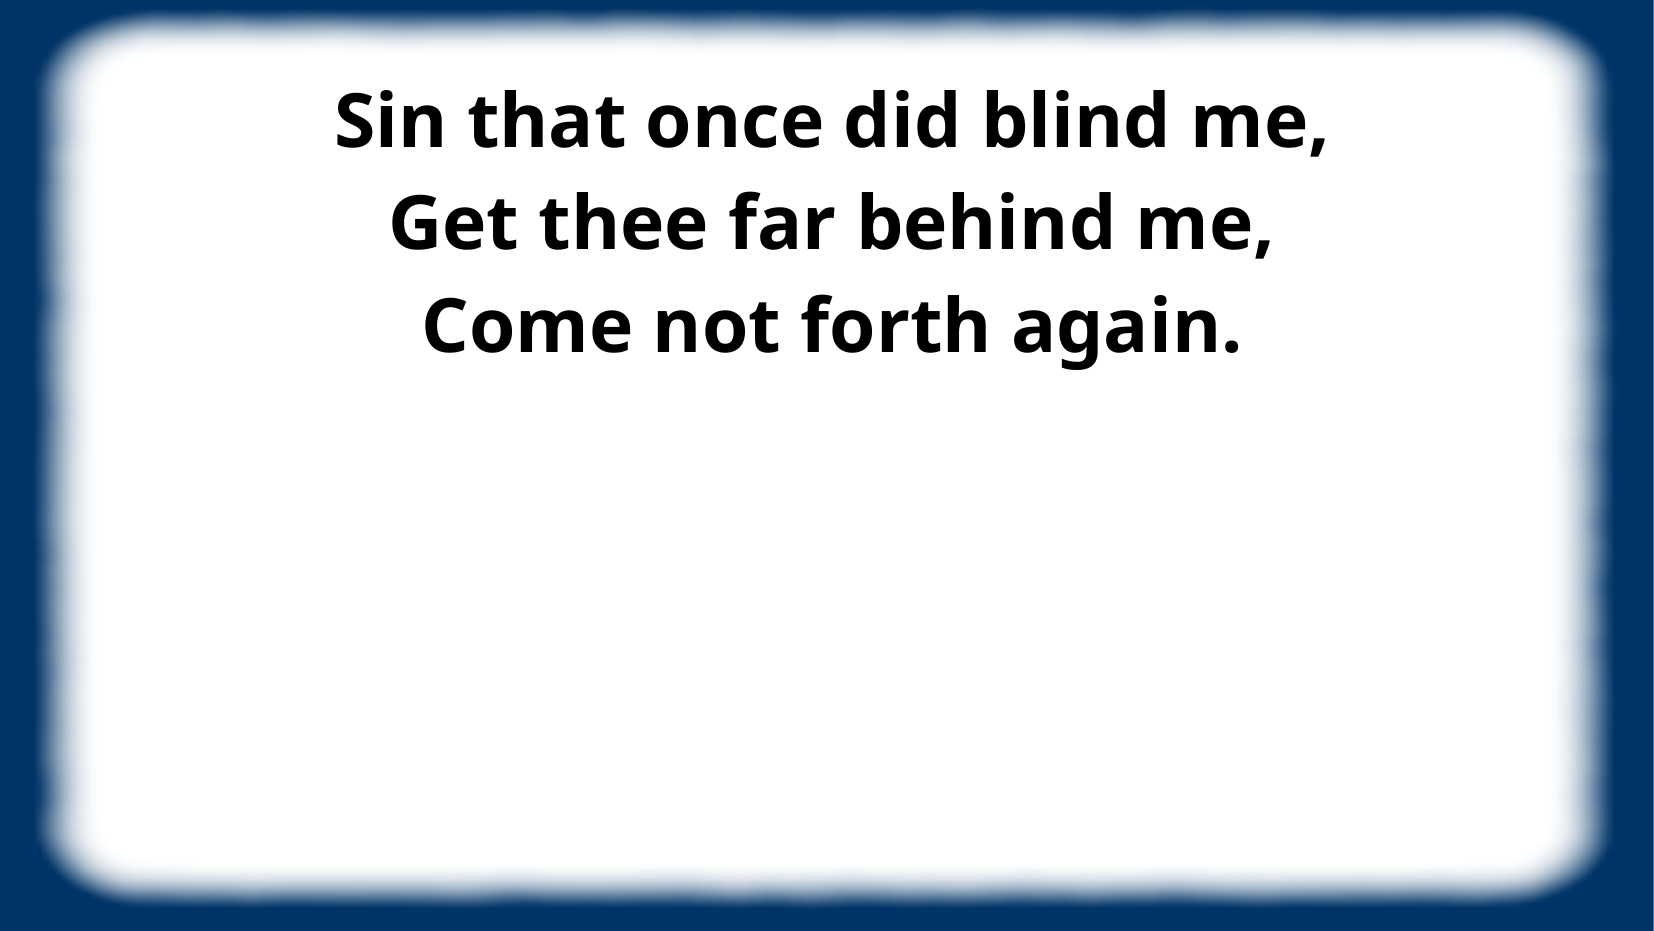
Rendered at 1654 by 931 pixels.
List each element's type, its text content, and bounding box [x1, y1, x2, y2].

picture [0, 0, 1654, 931]
text_box Sin that once did blind me, Get thee far behind me, Come not forth again. [90, 60, 1576, 391]
